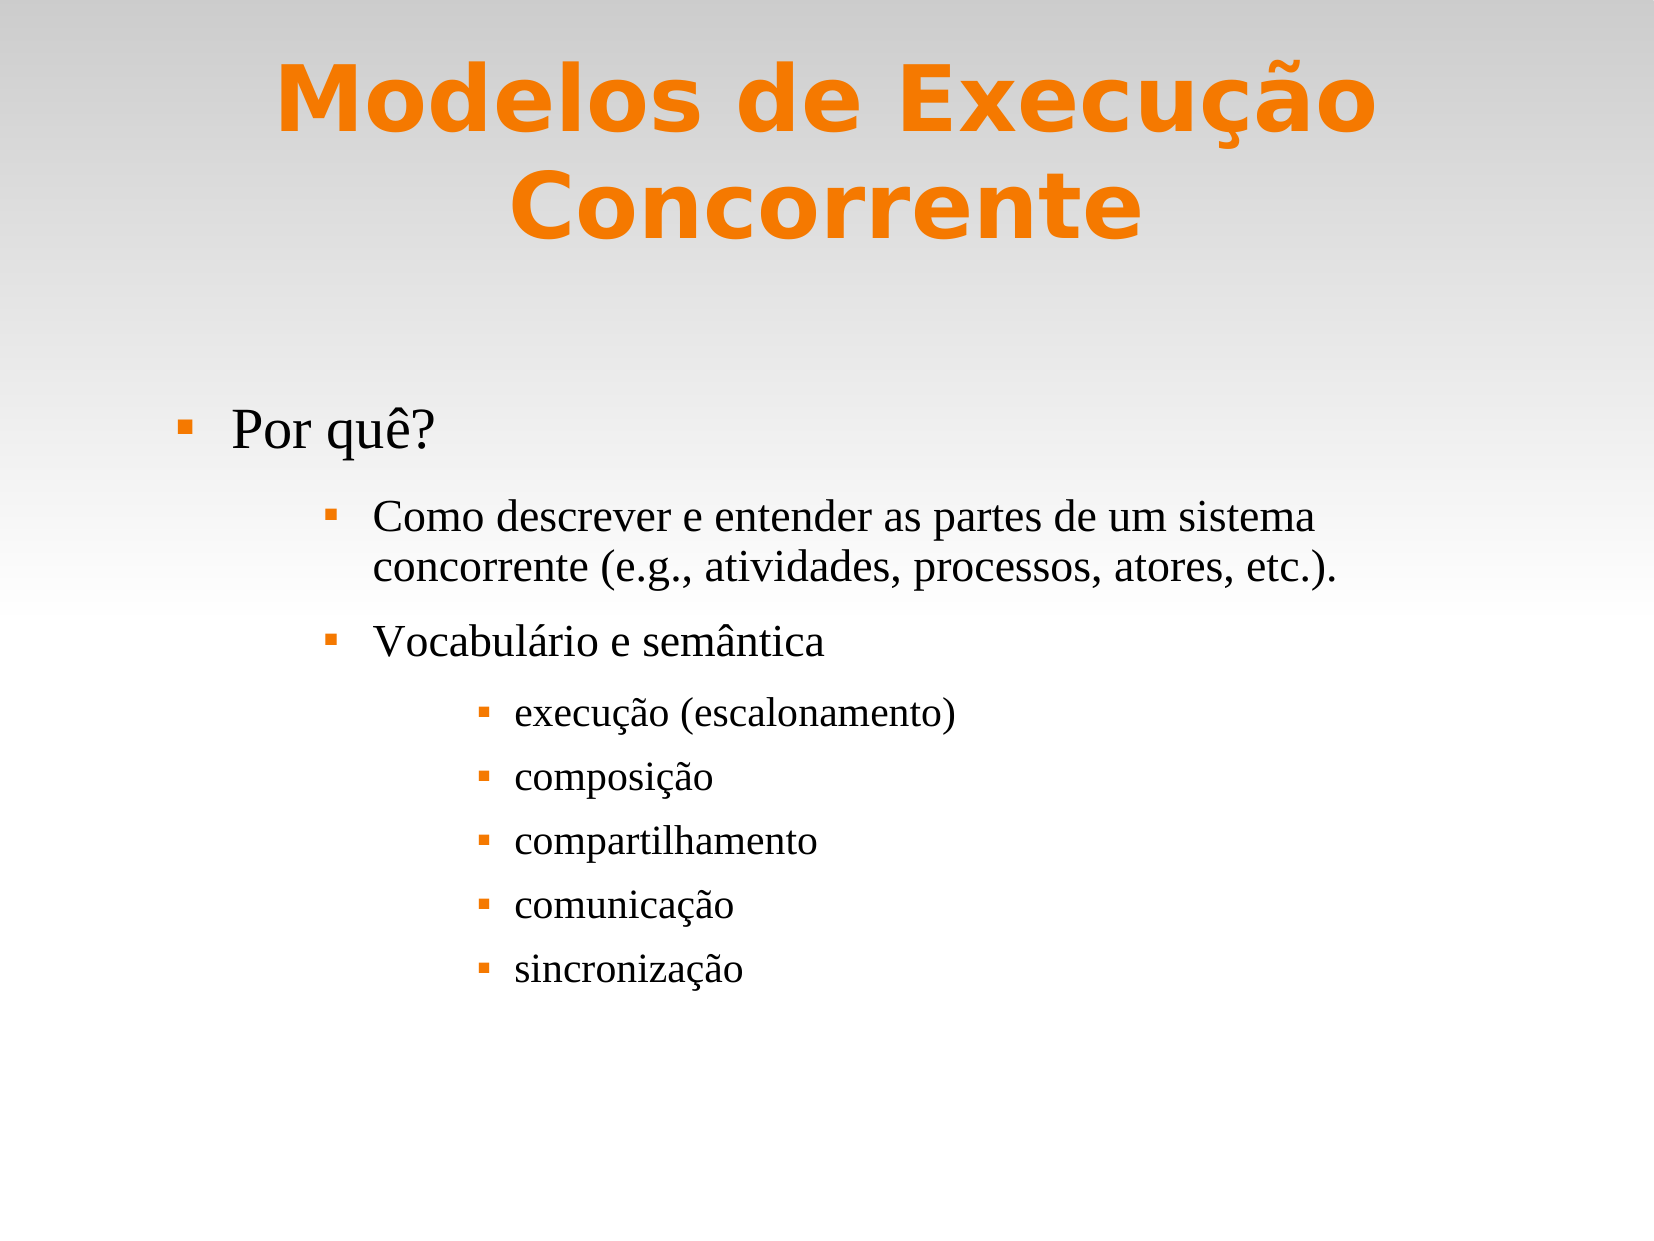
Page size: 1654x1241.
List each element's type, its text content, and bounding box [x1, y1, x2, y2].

list Por quê? Como descrever e entender as partes de um sistema concorrente (e.g., atividades, processos, atores, etc.). Vocabulário e semântica execução (escalonamento) composição compartilhamento comunicação sincronização [89, 302, 1463, 1121]
title Modelos de Execução Concorrente [82, 45, 1571, 261]
